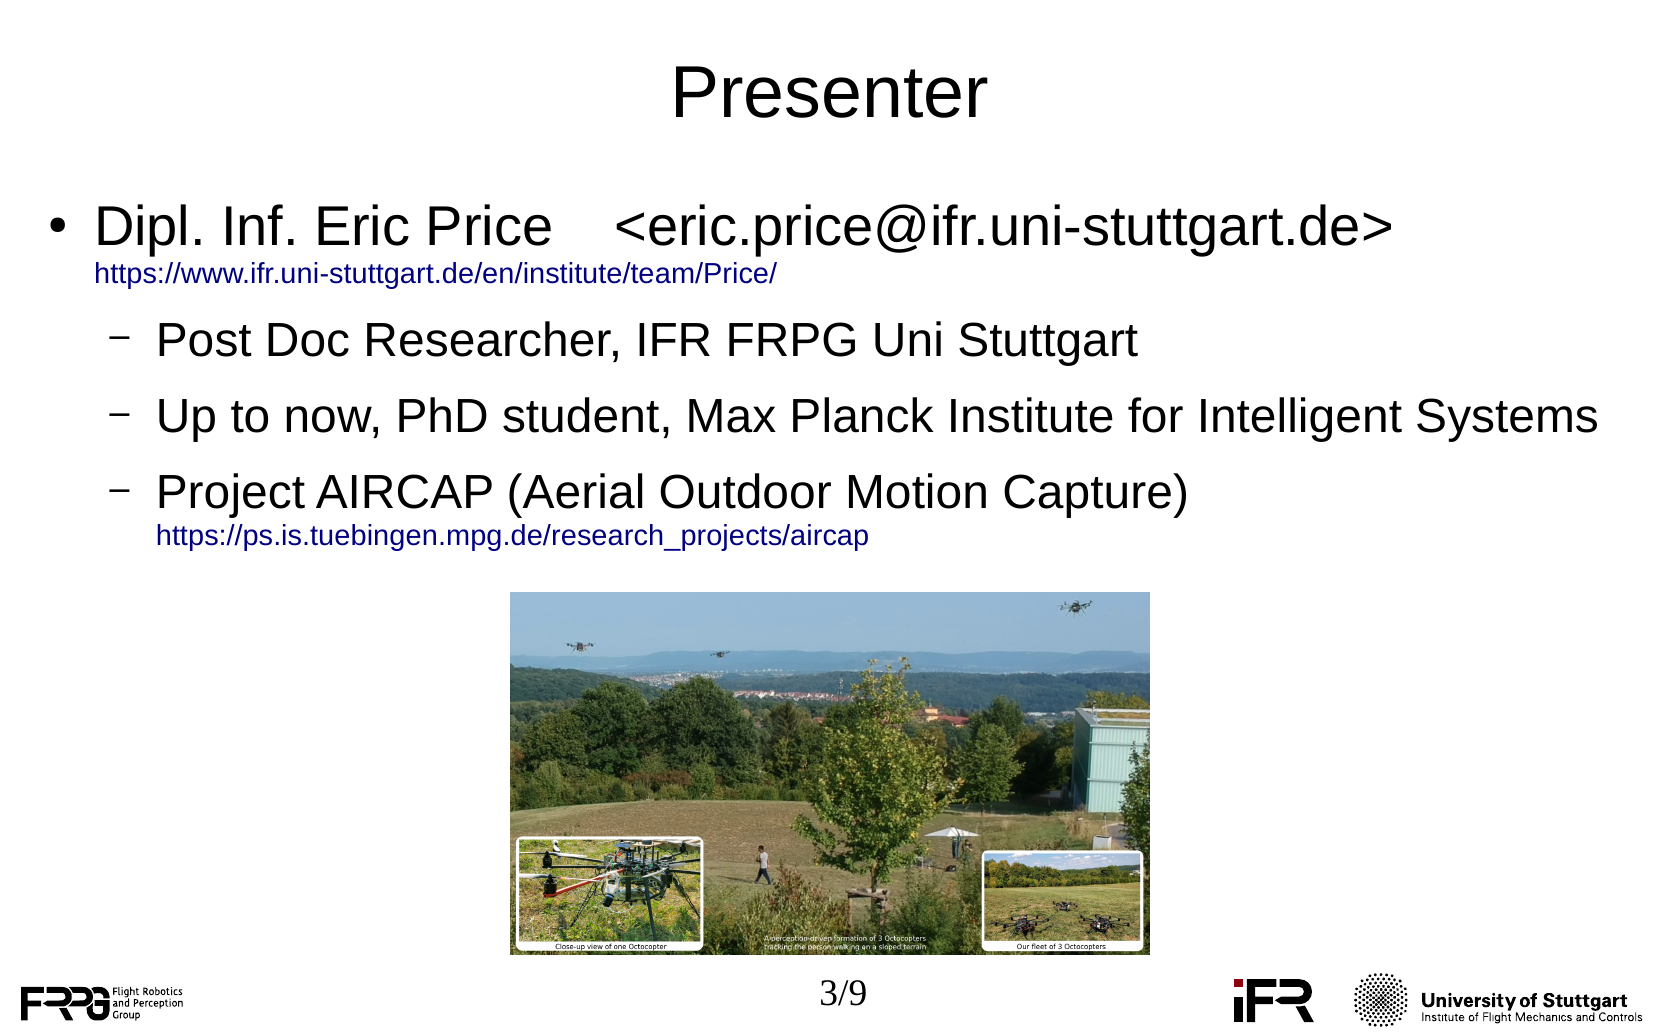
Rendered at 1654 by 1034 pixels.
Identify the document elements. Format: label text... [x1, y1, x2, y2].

title Presenter [32, 21, 1628, 163]
picture [510, 592, 1150, 955]
list Dipl. Inf. Eric Price <eric.price@ifr.uni-stuttgart.de> https://www.ifr.uni-stuttgart.de/en/institute/team/Price/ Post Doc Researcher, IFR FRPG Uni Stuttgart Up to now, PhD student, Max Planck Institute for Intelligent Systems Project AIRCAP (Aerial Outdoor Motion Capture) https://ps.is.tuebingen.mpg.de/research_projects/aircap [32, 195, 1628, 558]
